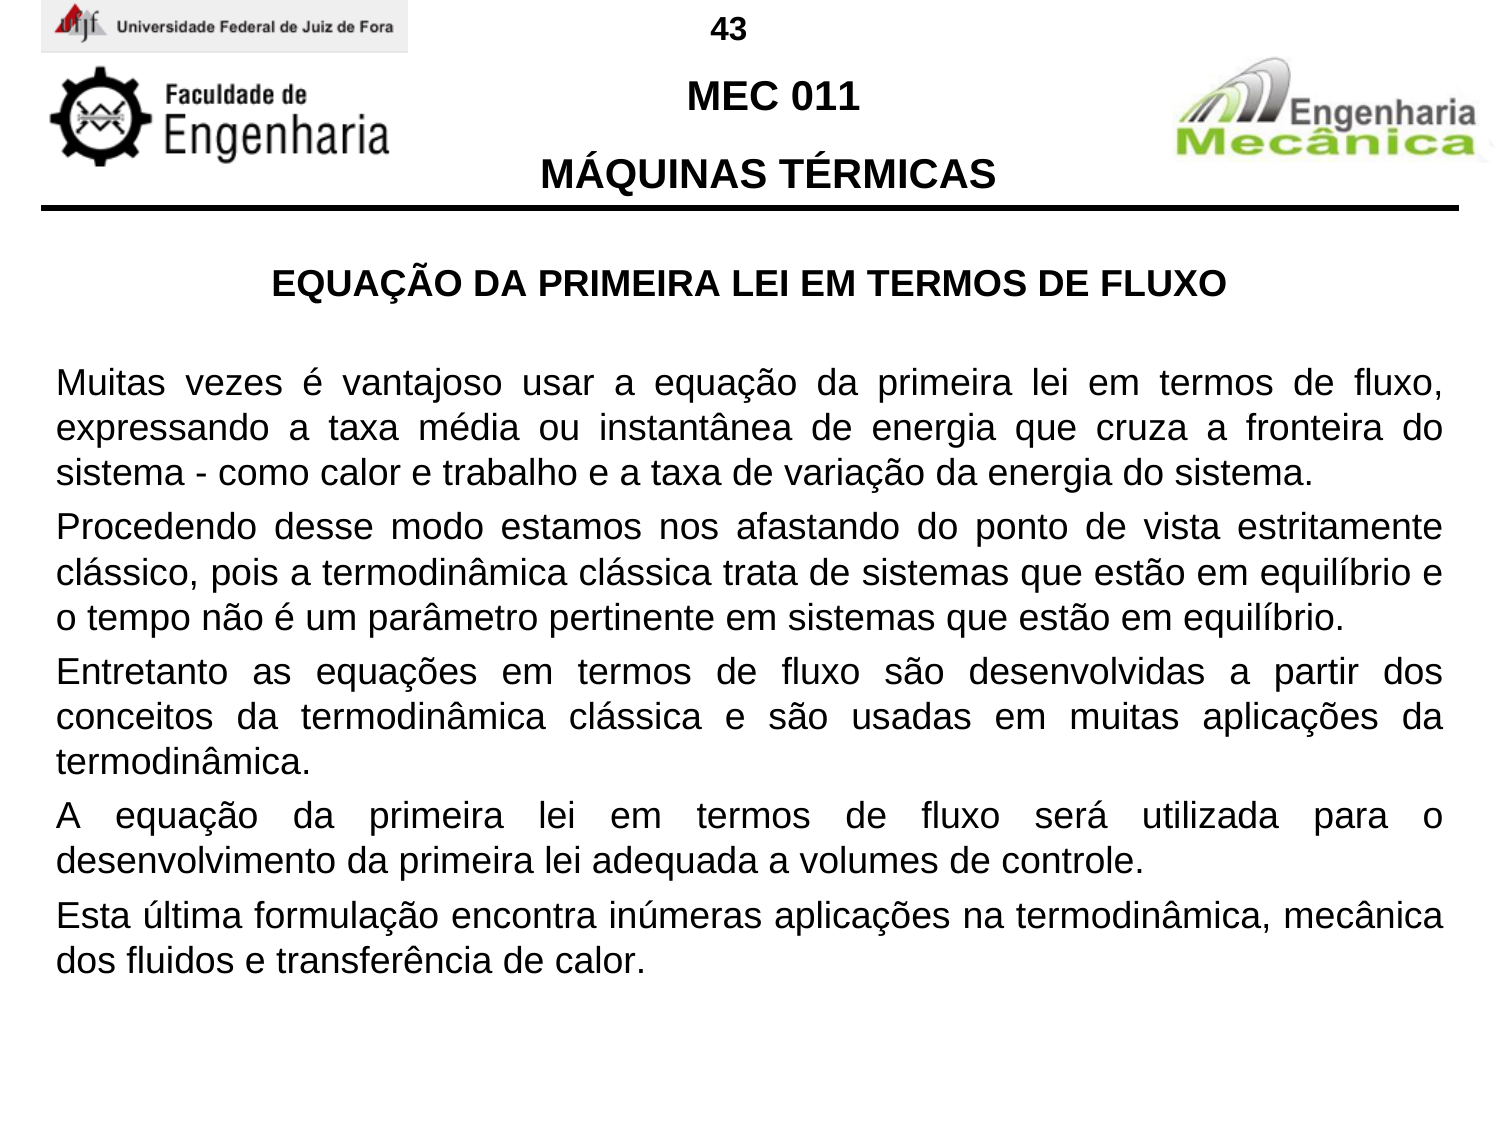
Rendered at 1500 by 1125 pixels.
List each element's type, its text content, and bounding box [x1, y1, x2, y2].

picture [1151, 54, 1500, 167]
picture [41, 0, 408, 174]
text_box EQUAÇÃO DA PRIMEIRA LEI EM TERMOS DE FLUXO Muitas vezes é vantajoso usar a equação da primeira lei em termos de fluxo, expressando a taxa média ou instantânea de energia que cruza a fronteira do sistema - como calor e trabalho e a taxa de variação da energia do sistema. Procedendo desse modo estamos nos afastando do ponto de vista estritamente clássico, pois a termodinâmica clássica trata de sistemas que estão em equilíbrio e o tempo não é um parâmetro pertinente em sistemas que estão em equilíbrio. Entretanto as equações em termos de fluxo são desenvolvidas a partir dos conceitos da termodinâmica clássica e são usadas em muitas aplicações da termodinâmica. A equação da primeira lei em termos de fluxo será utilizada para o desenvolvimento da primeira lei adequada a volumes de controle. Esta última formulação encontra inúmeras aplicações na termodinâmica, mecânica dos fluidos e transferência de calor. [41, 251, 1459, 989]
